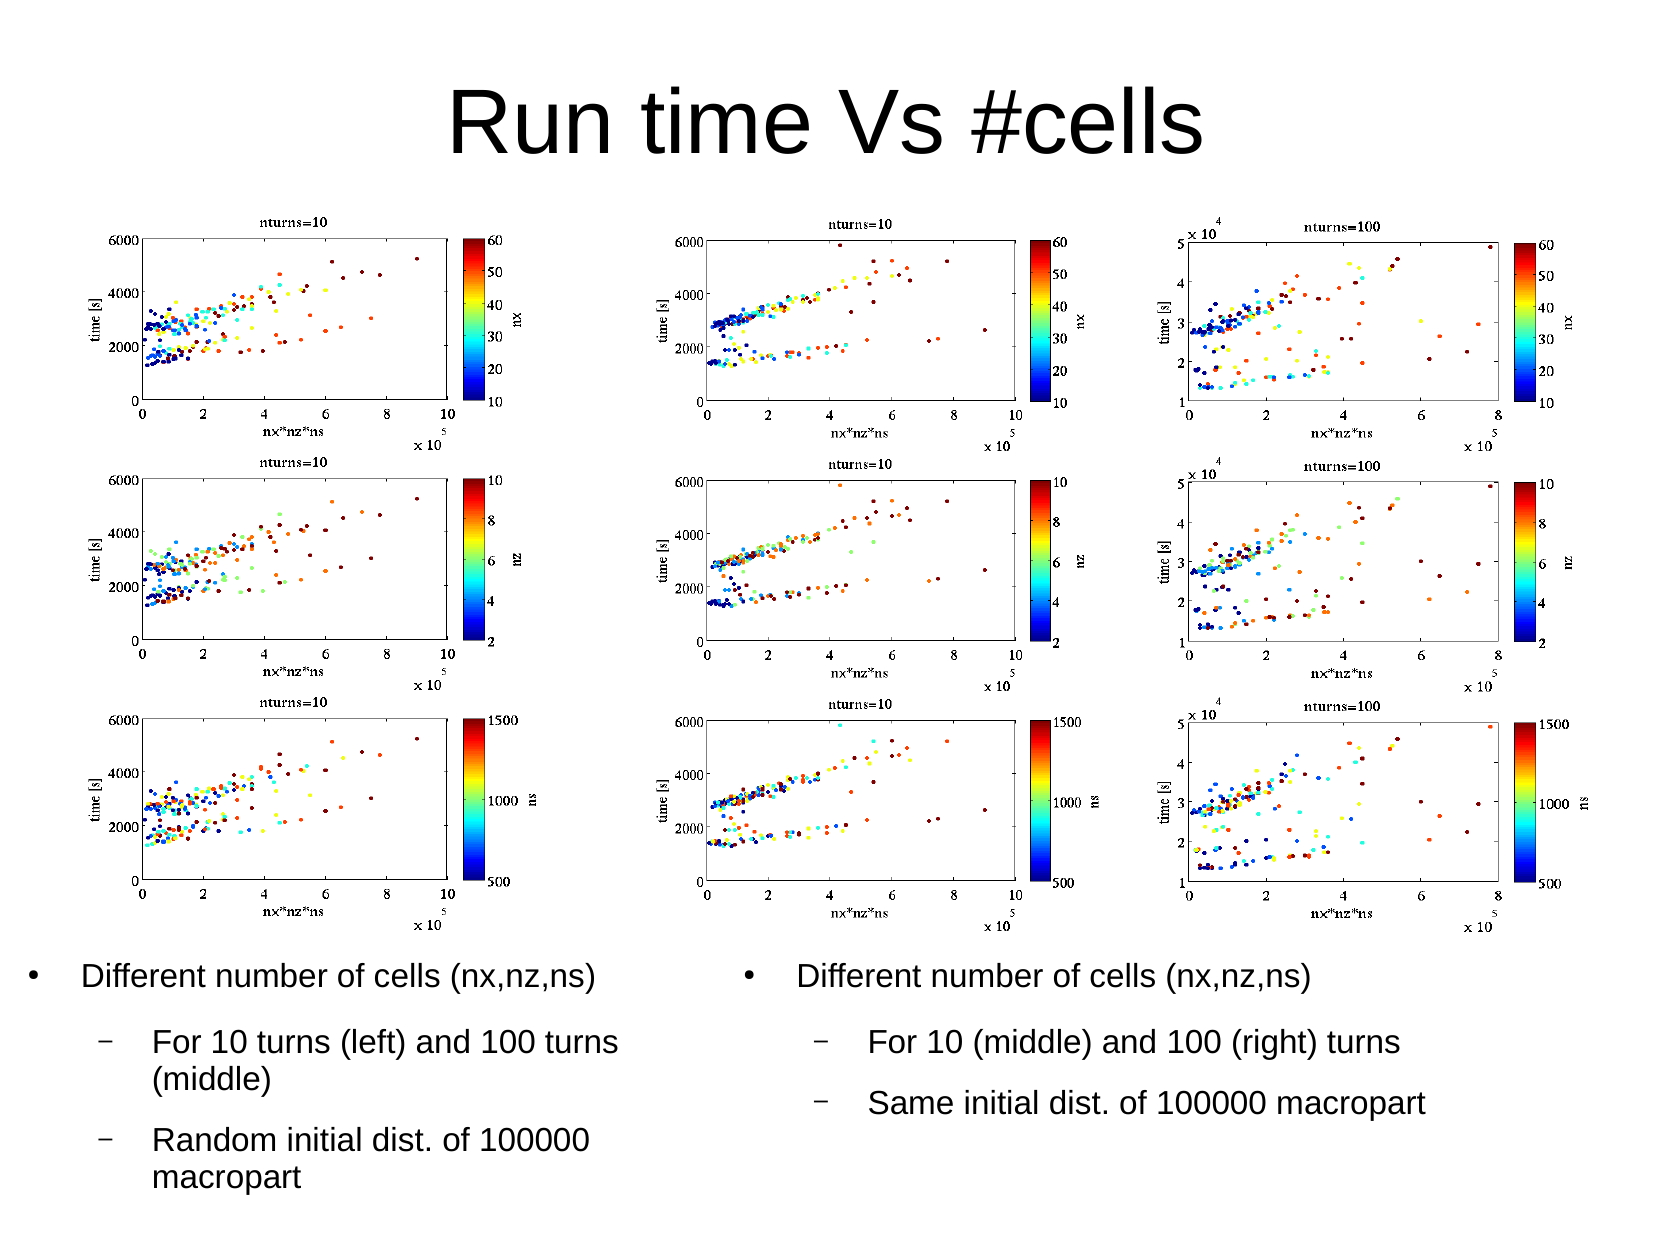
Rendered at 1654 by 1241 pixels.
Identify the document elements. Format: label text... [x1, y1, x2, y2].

list Different number of cells (nx,nz,ns) For 10 (middle) and 100 (right) turns Same initial dist. of 100000 macropart [725, 957, 1517, 1189]
list Different number of cells (nx,nz,ns) For 10 turns (left) and 100 turns (middle) Random initial dist. of 100000 macropart [10, 957, 649, 1171]
title Run time Vs #cells [82, 49, 1571, 196]
picture [645, 215, 1114, 936]
picture [1127, 215, 1596, 936]
picture [77, 213, 546, 934]
